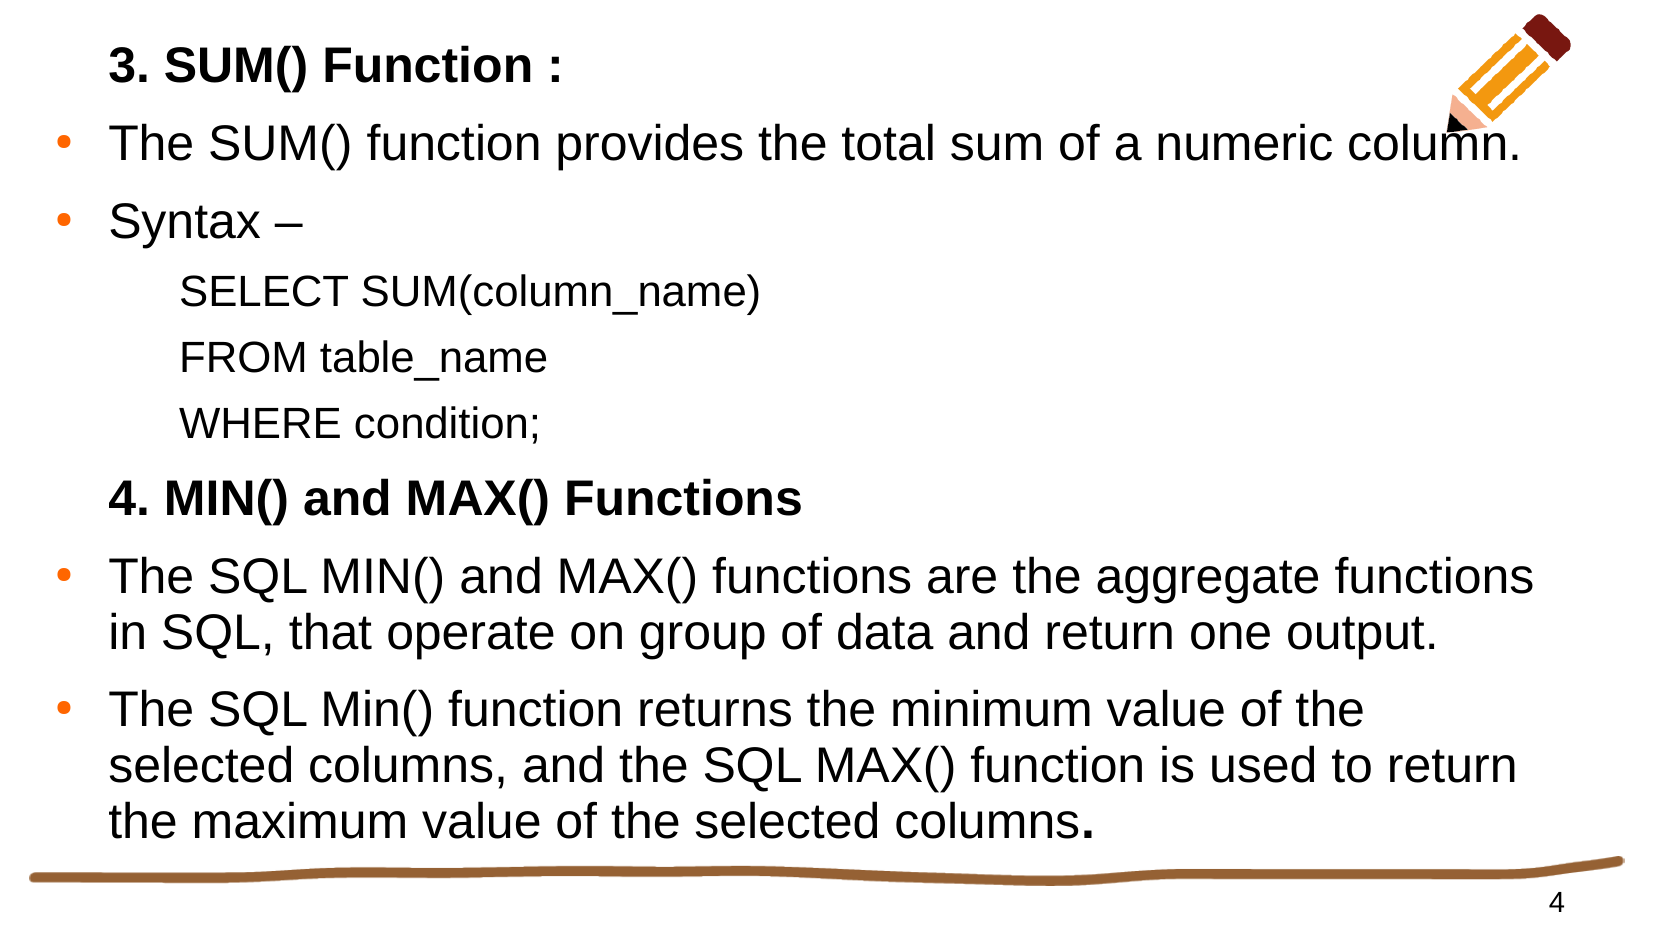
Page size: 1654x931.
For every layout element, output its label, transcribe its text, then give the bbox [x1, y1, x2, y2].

picture [1446, 14, 1571, 133]
list 3. SUM() Function : The SUM() function provides the total sum of a numeric column. Syntax – SELECT SUM(column_name) FROM table_name WHERE condition; 4. MIN() and MAX() Functions The SQL MIN() and MAX() functions are the aggregate functions in SQL, that operate on group of data and return one output. The SQL Min() function returns the minimum value of the selected columns, and the SQL MAX() function is used to return the maximum value of the selected columns. [37, 37, 1538, 857]
picture [29, 856, 1625, 886]
